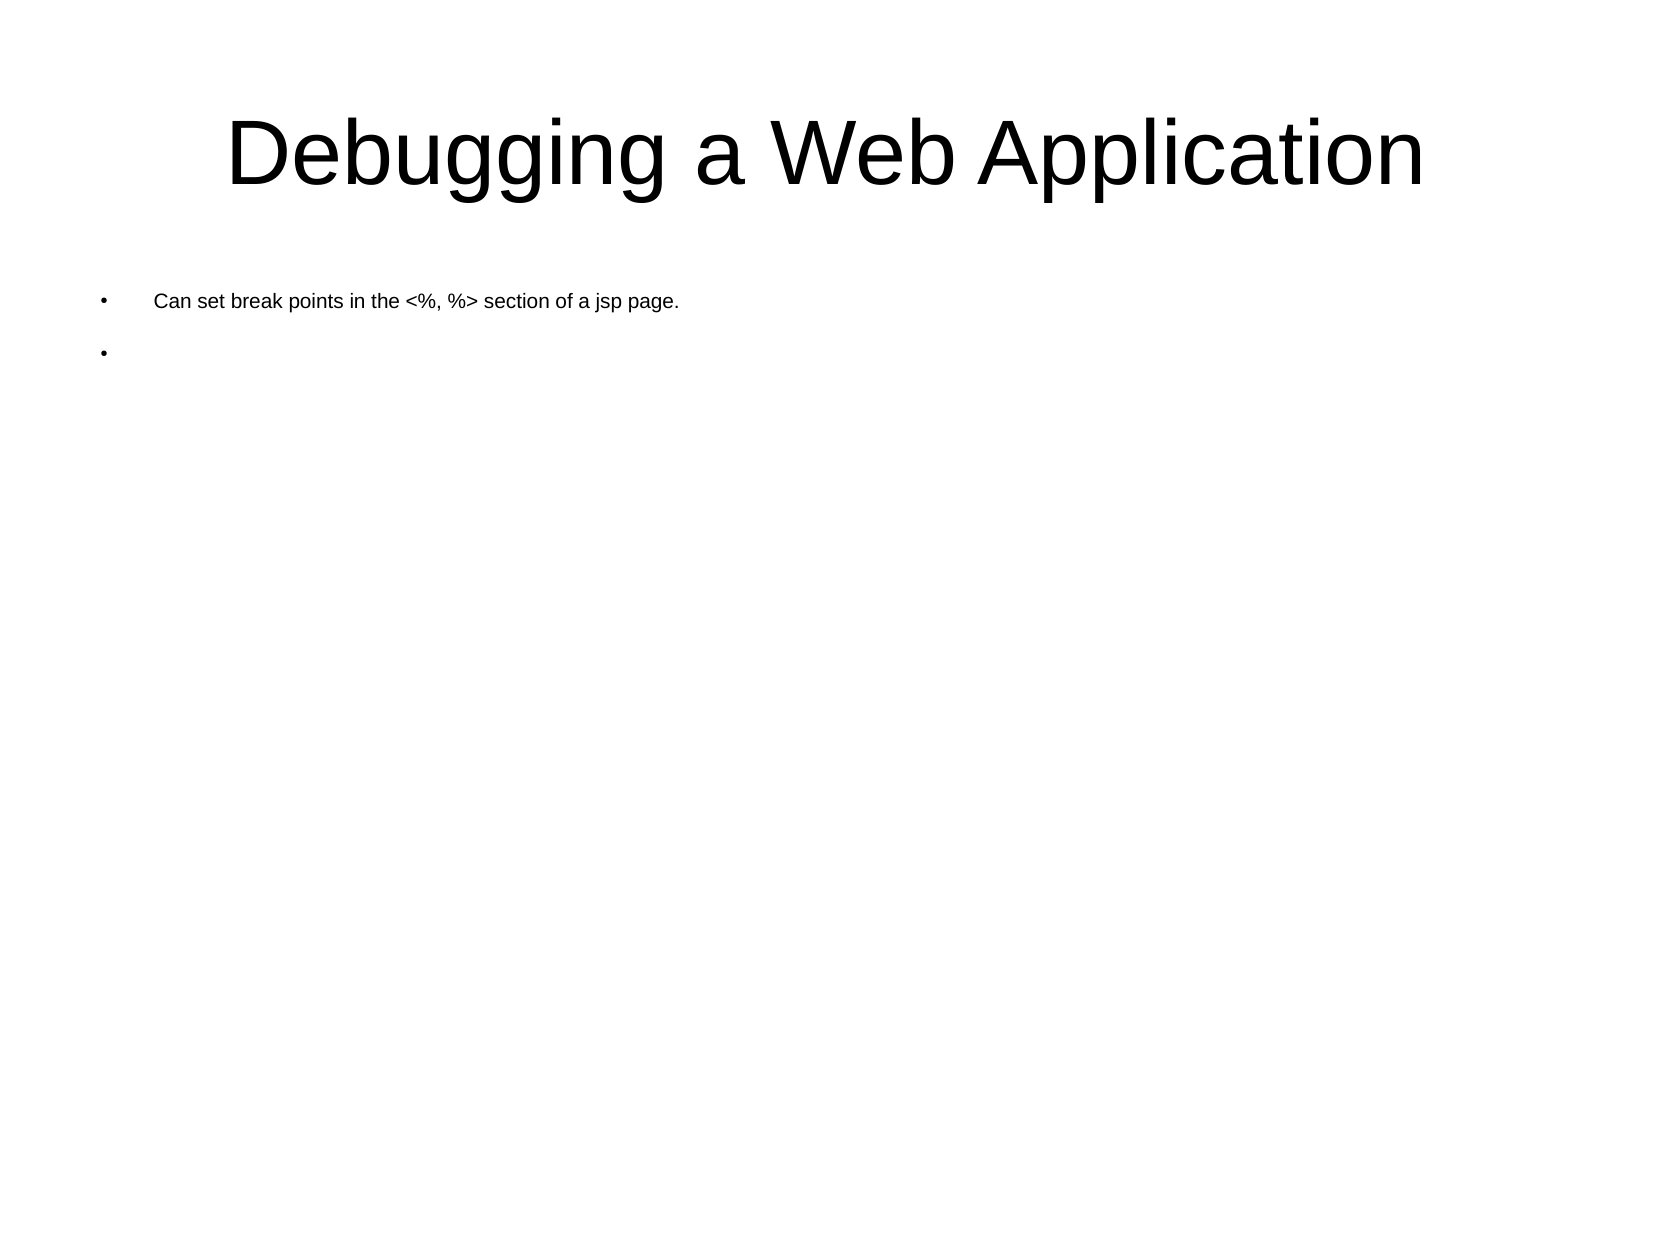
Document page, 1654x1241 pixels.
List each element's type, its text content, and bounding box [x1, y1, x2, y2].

list Can set break points in the <%, %> section of a jsp page. [82, 290, 1571, 1010]
title Debugging a Web Application [82, 49, 1571, 257]
